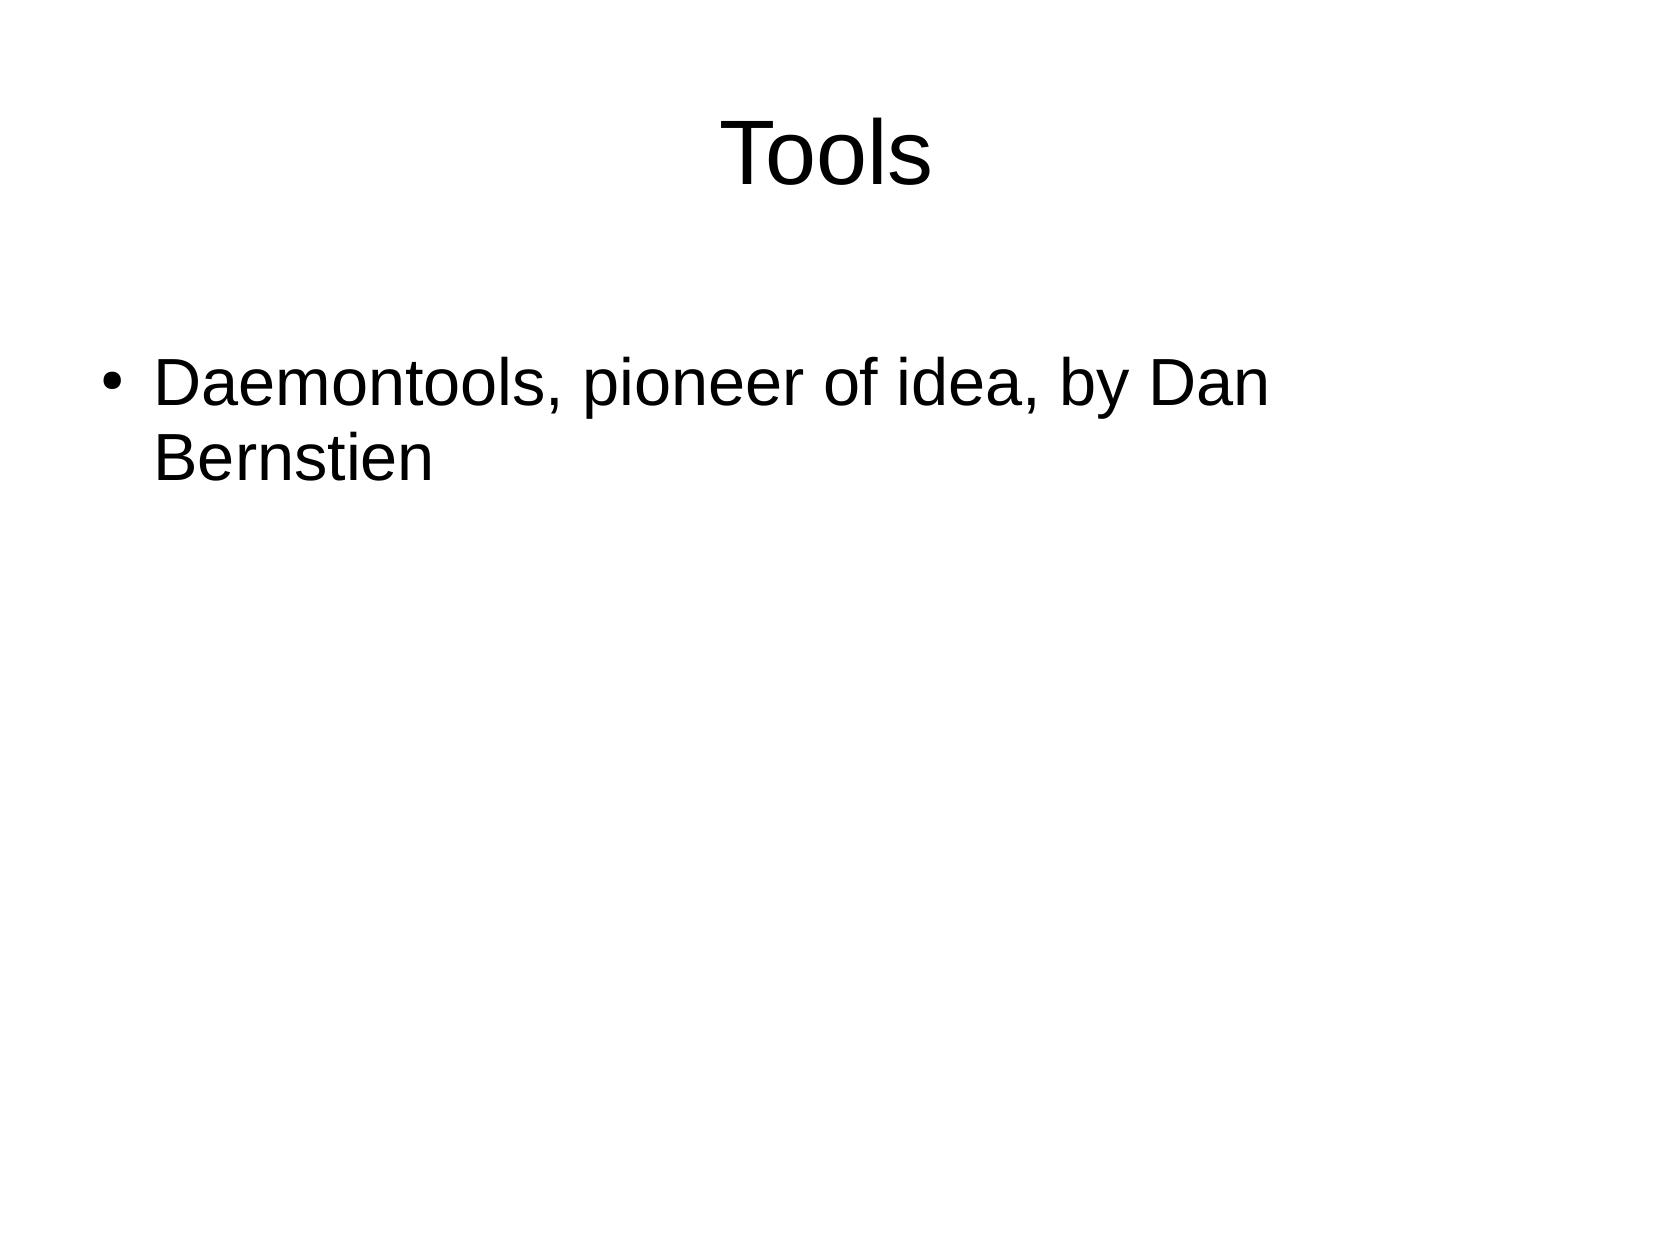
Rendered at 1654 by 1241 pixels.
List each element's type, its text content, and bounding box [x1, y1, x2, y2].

title Tools [82, 49, 1571, 257]
list Daemontools, pioneer of idea, by Dan Bernstien [82, 345, 1571, 1010]
